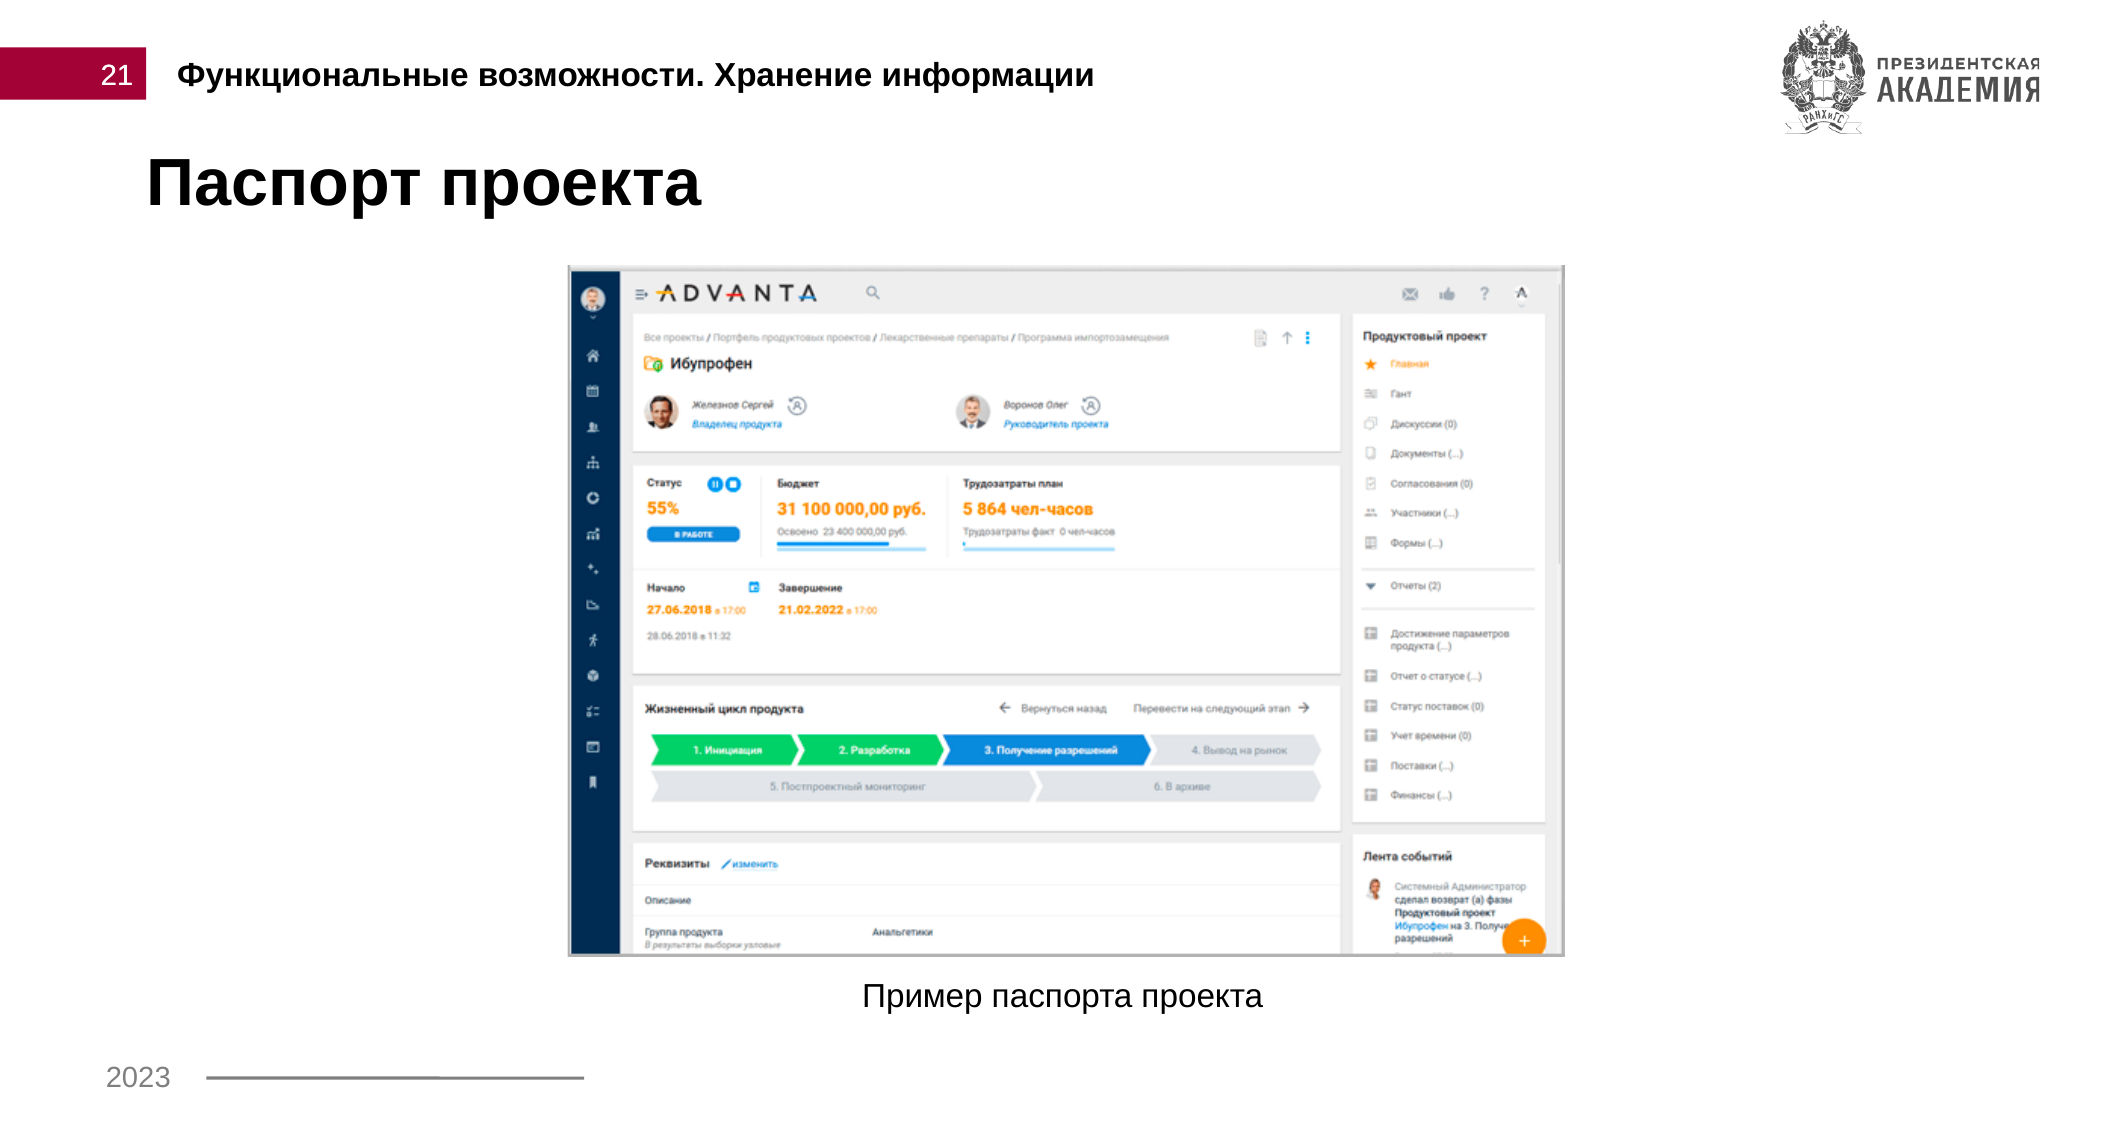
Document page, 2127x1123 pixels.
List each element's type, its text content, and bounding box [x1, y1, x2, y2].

list Пример паспорта проекта [531, 974, 1595, 1034]
title Паспорт проекта [146, 147, 1359, 232]
text_box Функциональные возможности. Хранение информации [177, 43, 1447, 103]
picture [567, 265, 1565, 957]
picture [1780, 20, 2040, 134]
slide_number <номер> [27, 43, 149, 104]
